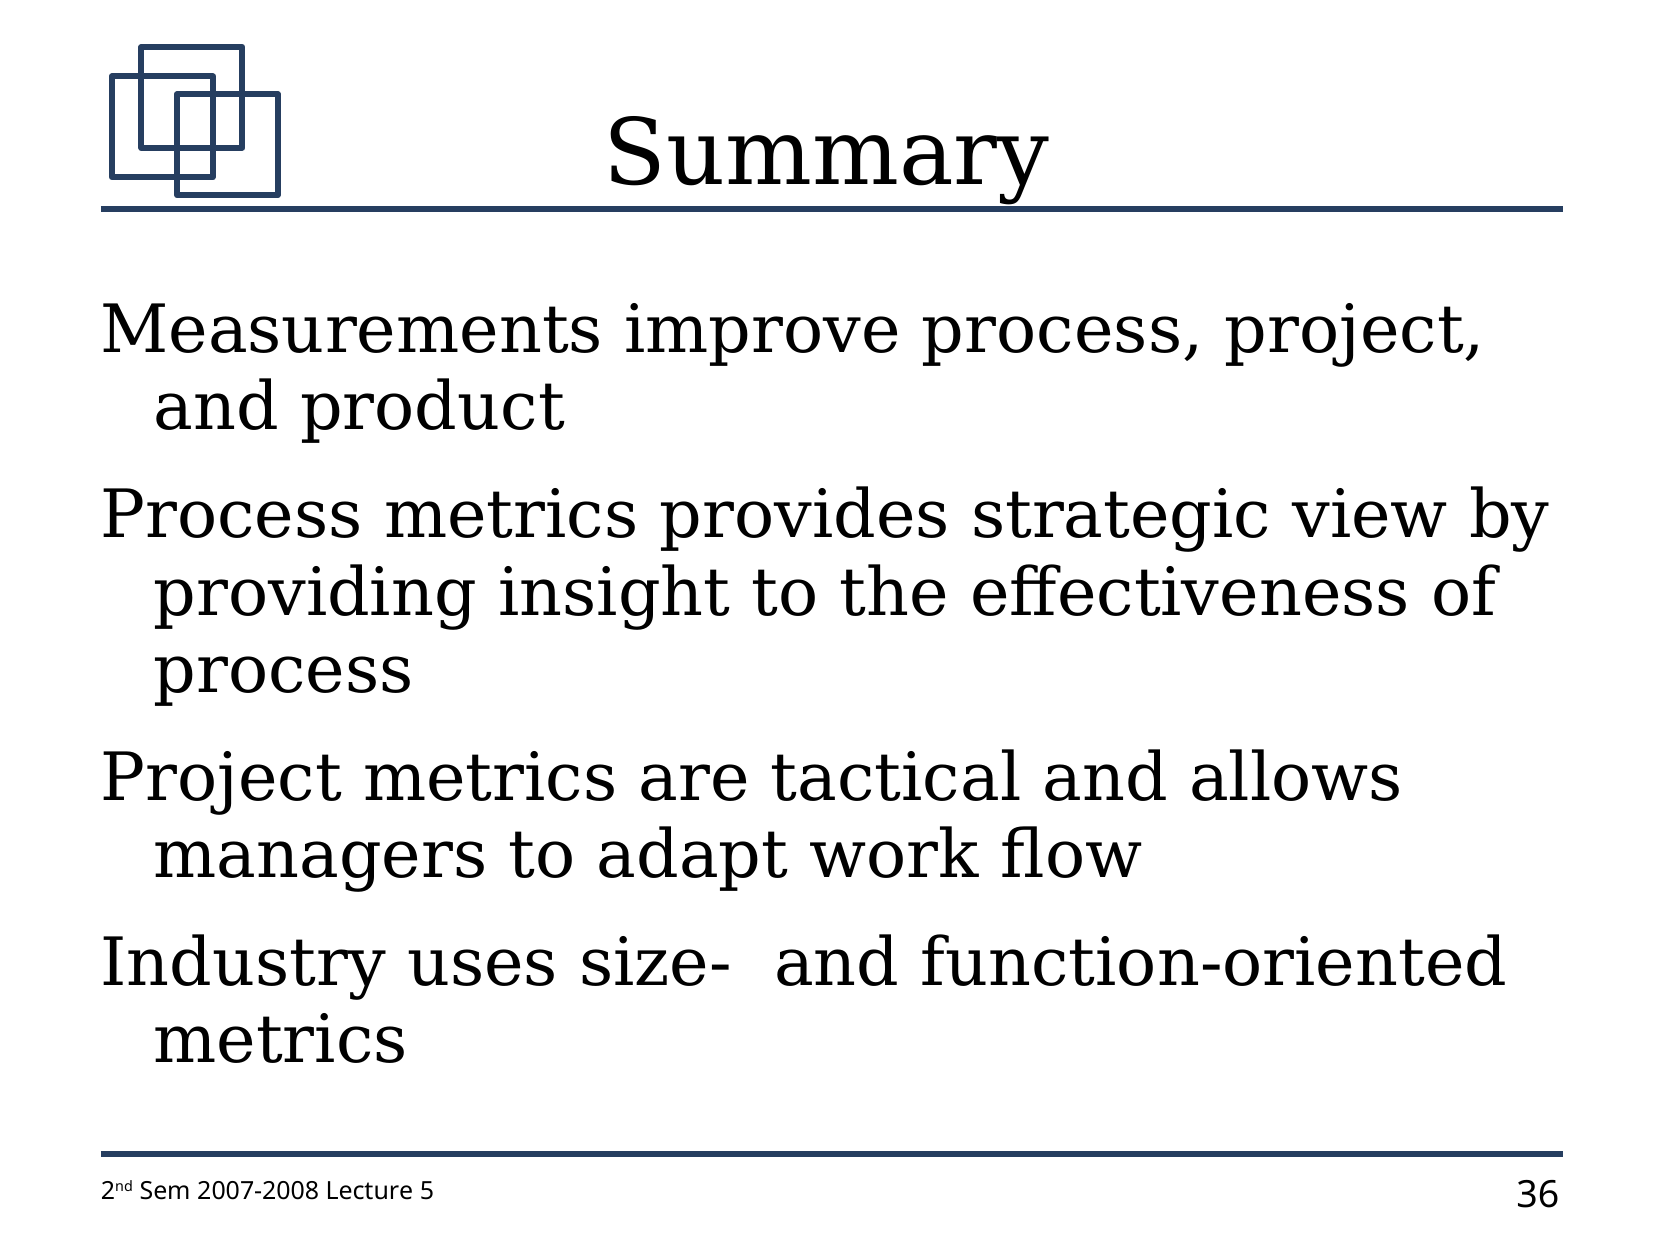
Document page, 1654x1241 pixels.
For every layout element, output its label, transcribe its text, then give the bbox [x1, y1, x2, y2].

list Measurements improve process, project, and product Process metrics provides strategic view by providing insight to the effectiveness of process Project metrics are tactical and allows managers to adapt work flow Industry uses size- and function-oriented metrics [82, 290, 1571, 1109]
title Summary [82, 49, 1571, 257]
